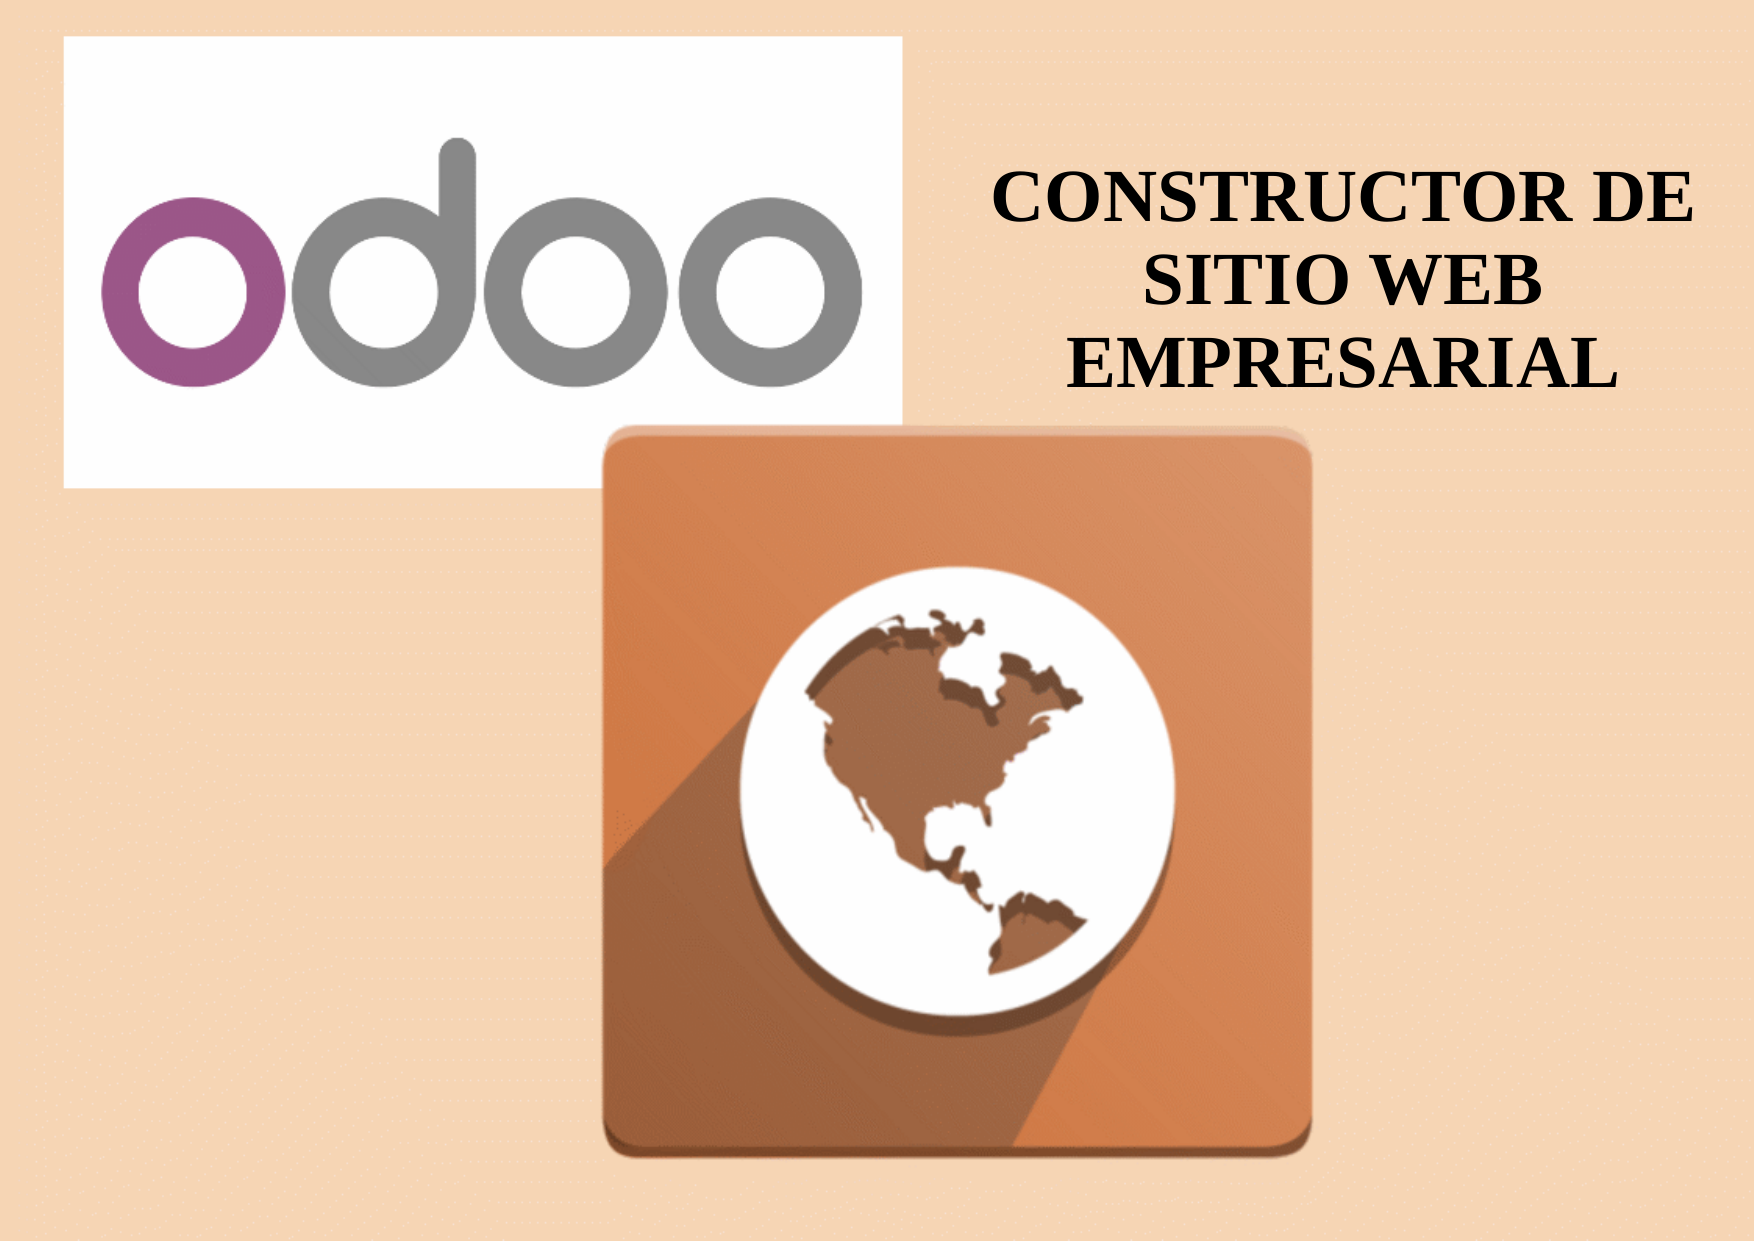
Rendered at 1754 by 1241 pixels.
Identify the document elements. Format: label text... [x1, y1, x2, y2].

picture [0, 0, 1754, 1241]
text_box CONSTRUCTOR DE SITIO WEB EMPRESARIAL [974, 147, 1713, 562]
